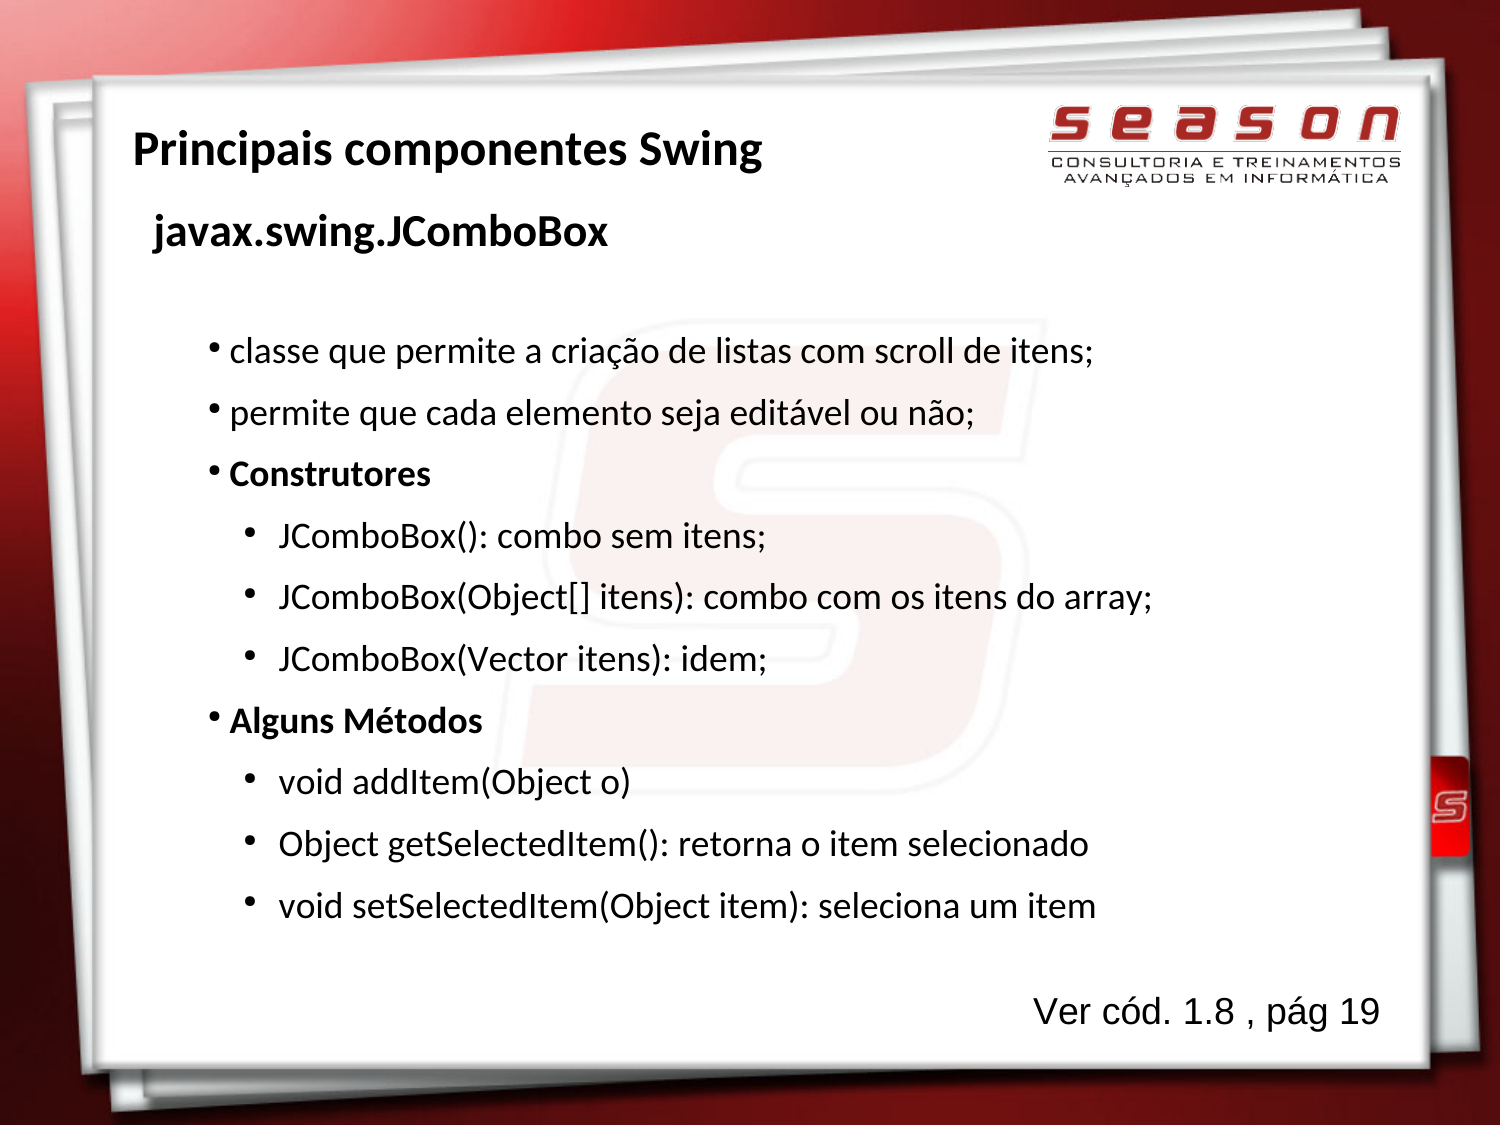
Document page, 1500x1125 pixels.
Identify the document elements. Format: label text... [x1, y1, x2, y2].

text_box classe que permite a criação de listas com scroll de itens; permite que cada elemento seja editável ou não; Construtores JComboBox(): combo sem itens; JComboBox(Object[] itens): combo com os itens do array; JComboBox(Vector itens): idem; Alguns Métodos void addItem(Object o) Object getSelectedItem(): retorna o item selecionado void setSelectedItem(Object item): seleciona um item [207, 303, 1328, 949]
text_box javax.swing.JComboBox [153, 200, 1240, 256]
text_box Ver cód. 1.8 , pág 19 [708, 979, 1396, 1040]
picture [0, 0, 1500, 1125]
title Principais componentes Swing [118, 33, 1394, 257]
